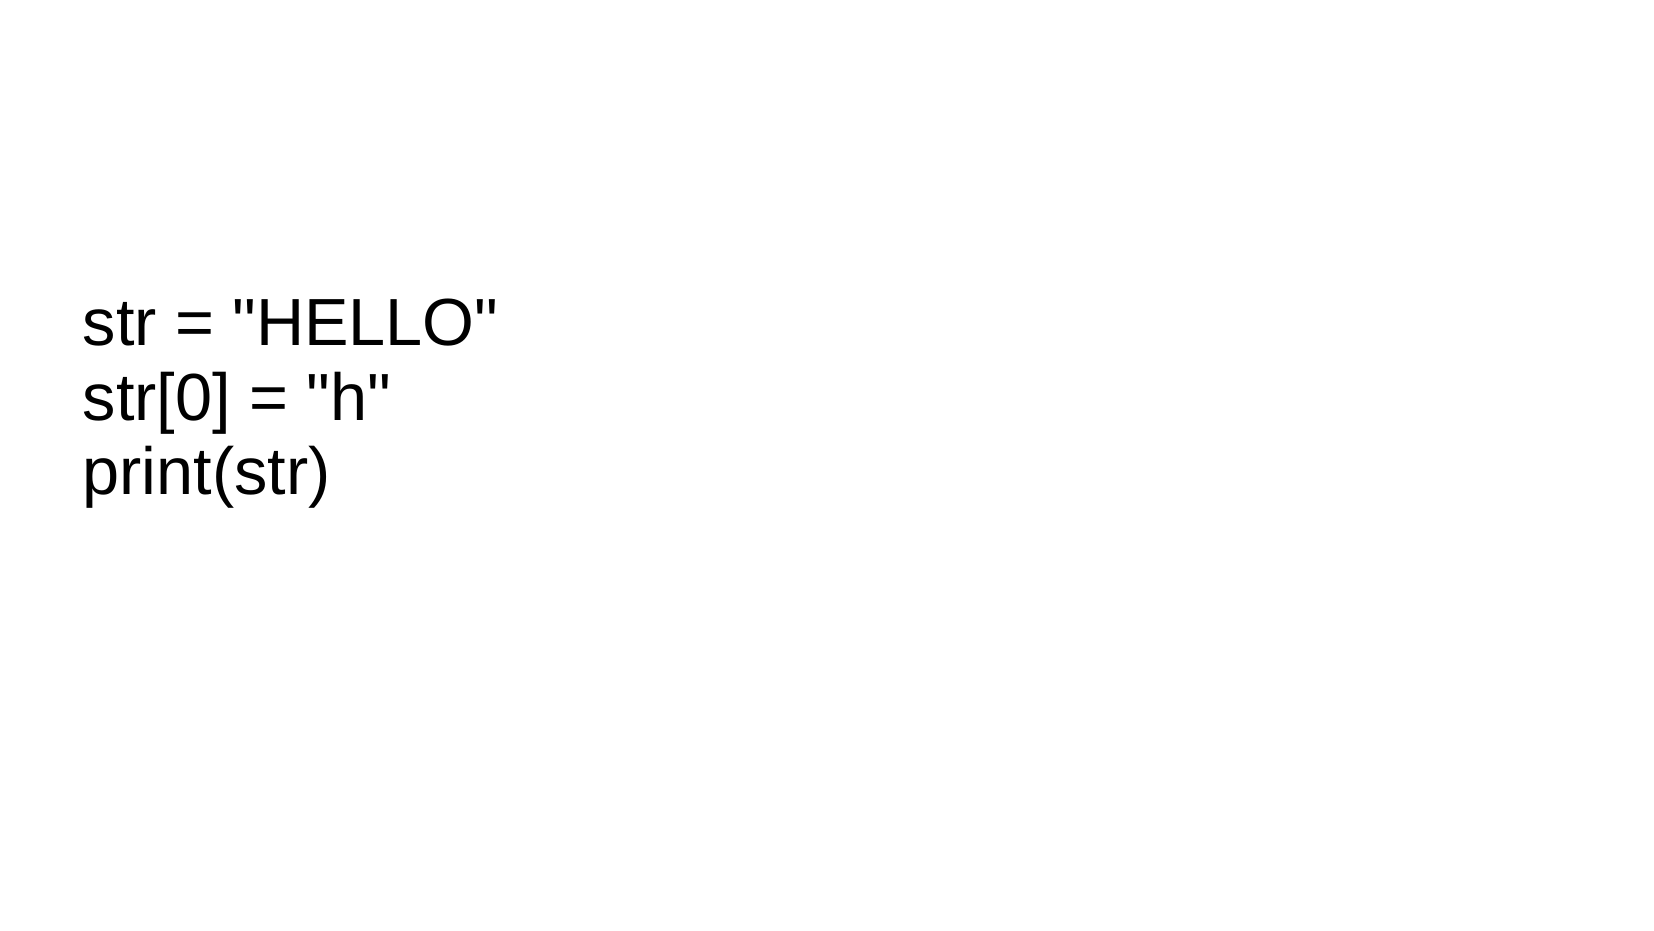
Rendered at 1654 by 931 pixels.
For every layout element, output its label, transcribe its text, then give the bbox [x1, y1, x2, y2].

subtitle str = "HELLO" str[0] = "h" print(str) [82, 37, 1571, 757]
